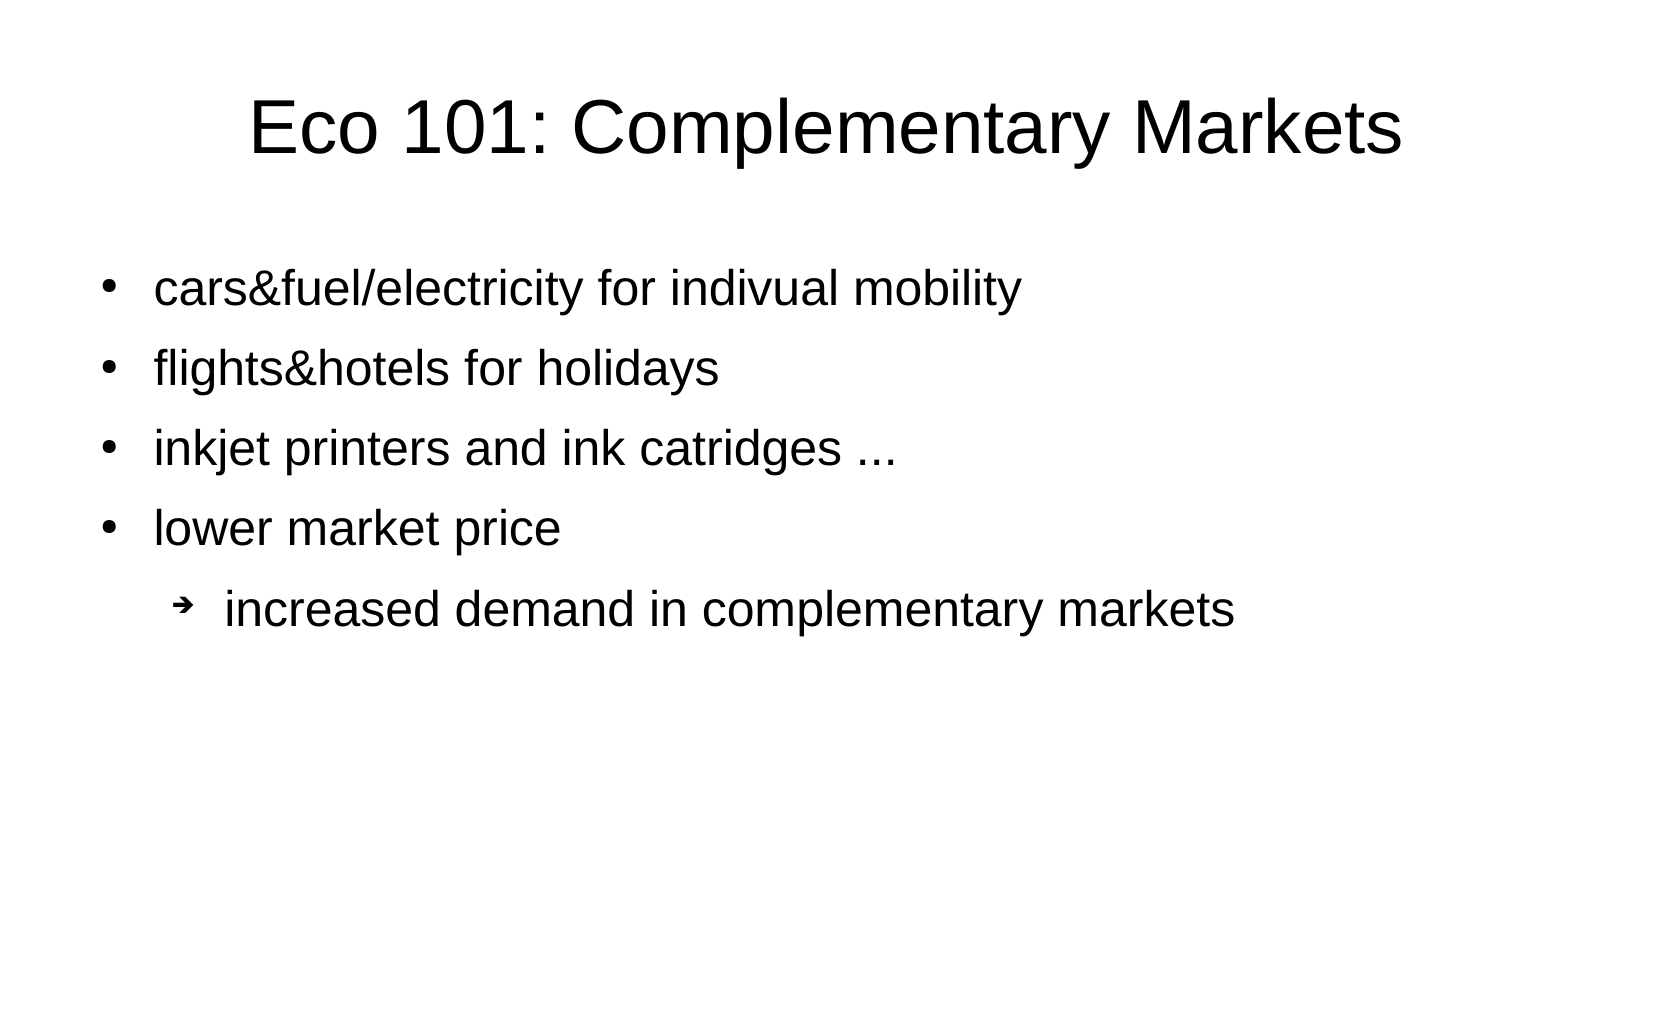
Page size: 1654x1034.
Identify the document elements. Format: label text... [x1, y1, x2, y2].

title Eco 101: Complementary Markets [82, 41, 1571, 214]
list cars&fuel/electricity for indivual mobility flights&hotels for holidays inkjet printers and ink catridges ... lower market price increased demand in complementary markets [82, 259, 1571, 898]
